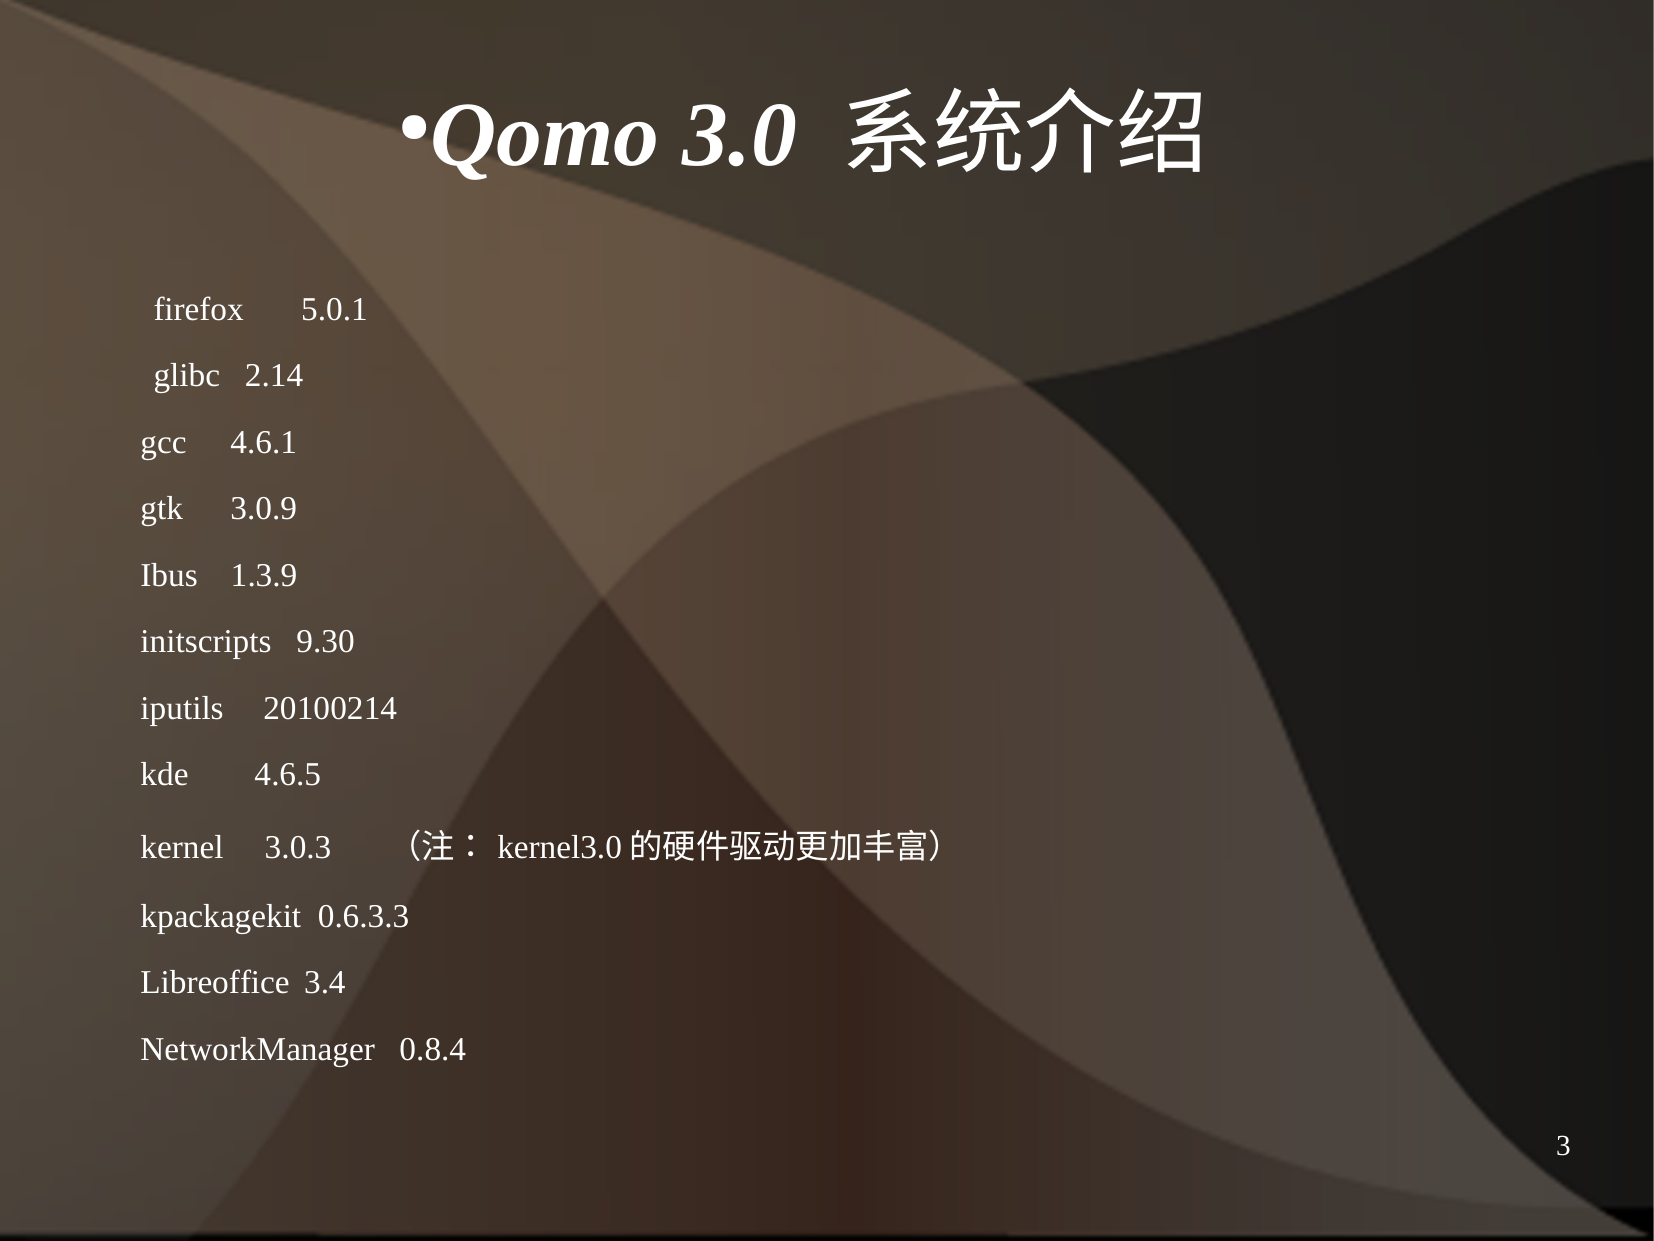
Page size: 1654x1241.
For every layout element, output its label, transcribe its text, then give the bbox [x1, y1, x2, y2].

list firefox 5.0.1 glibc 2.14 gcc 4.6.1 gtk 3.0.9 Ibus 1.3.9 initscripts 9.30 iputils 20100214 kde 4.6.5 kernel 3.0.3 （注：kernel3.0的硬件驱动更加丰富） kpackagekit 0.6.3.3 Libreoffice 3.4 NetworkManager 0.8.4 [82, 290, 1571, 1227]
title Qomo 3.0 系统介绍 [59, 23, 1548, 237]
picture [0, 0, 1654, 1241]
